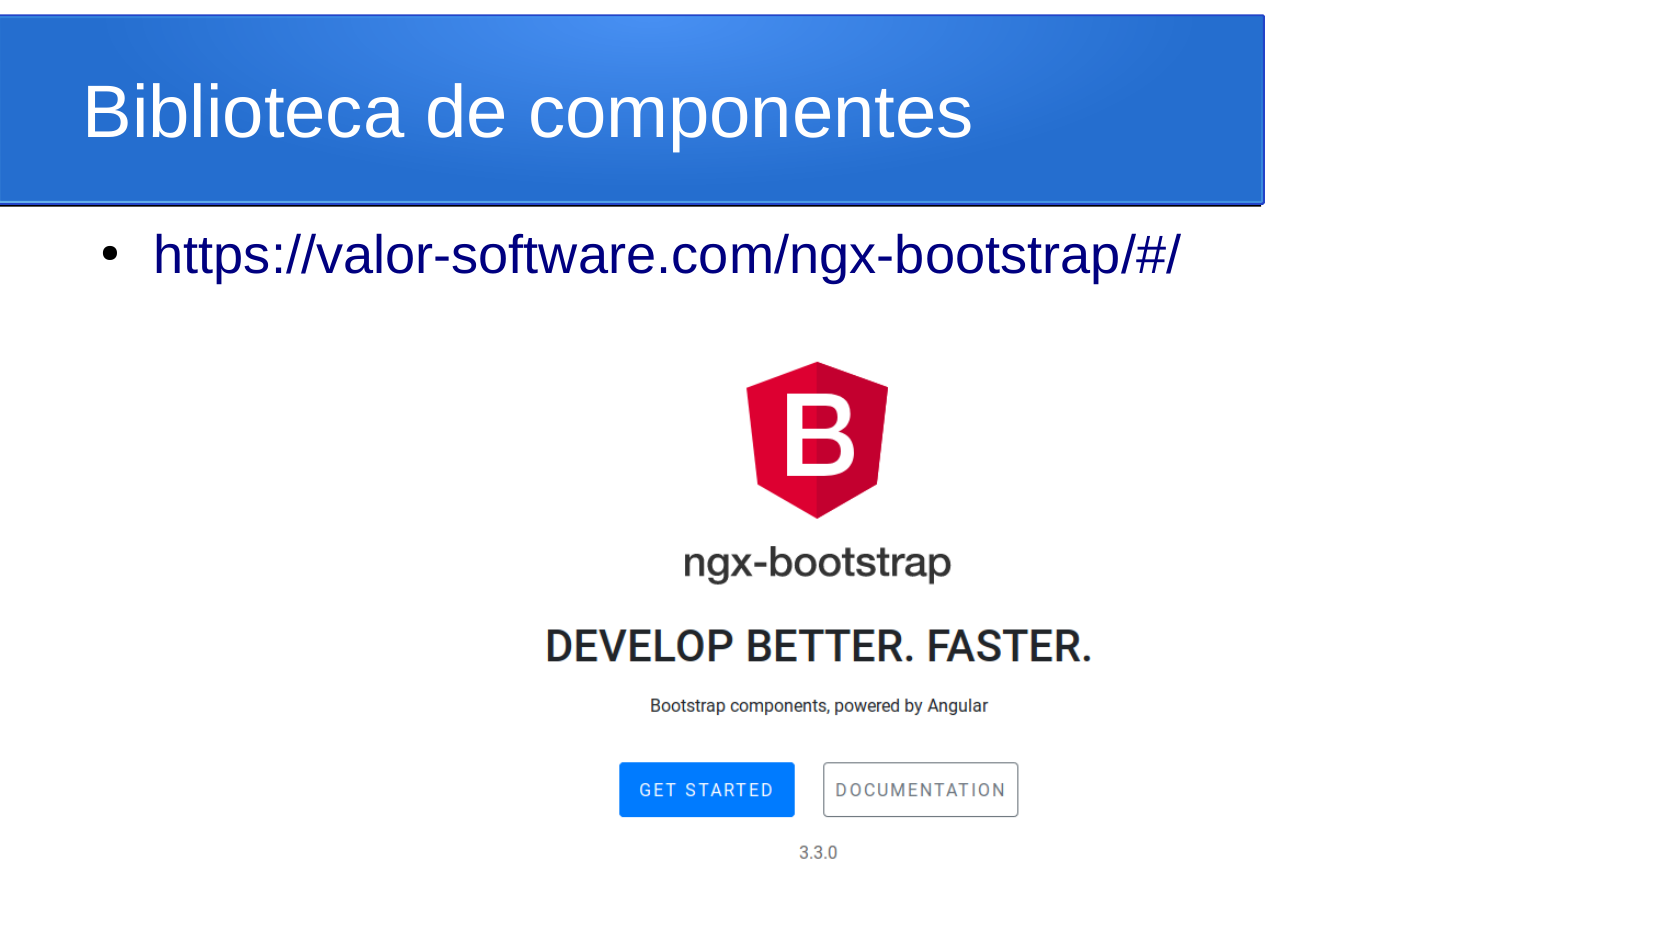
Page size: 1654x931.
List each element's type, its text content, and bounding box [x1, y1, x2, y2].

title Biblioteca de componentes [82, 35, 1235, 189]
list https://valor-software.com/ngx-bootstrap/#/ [82, 224, 1571, 764]
picture [399, 307, 1241, 872]
